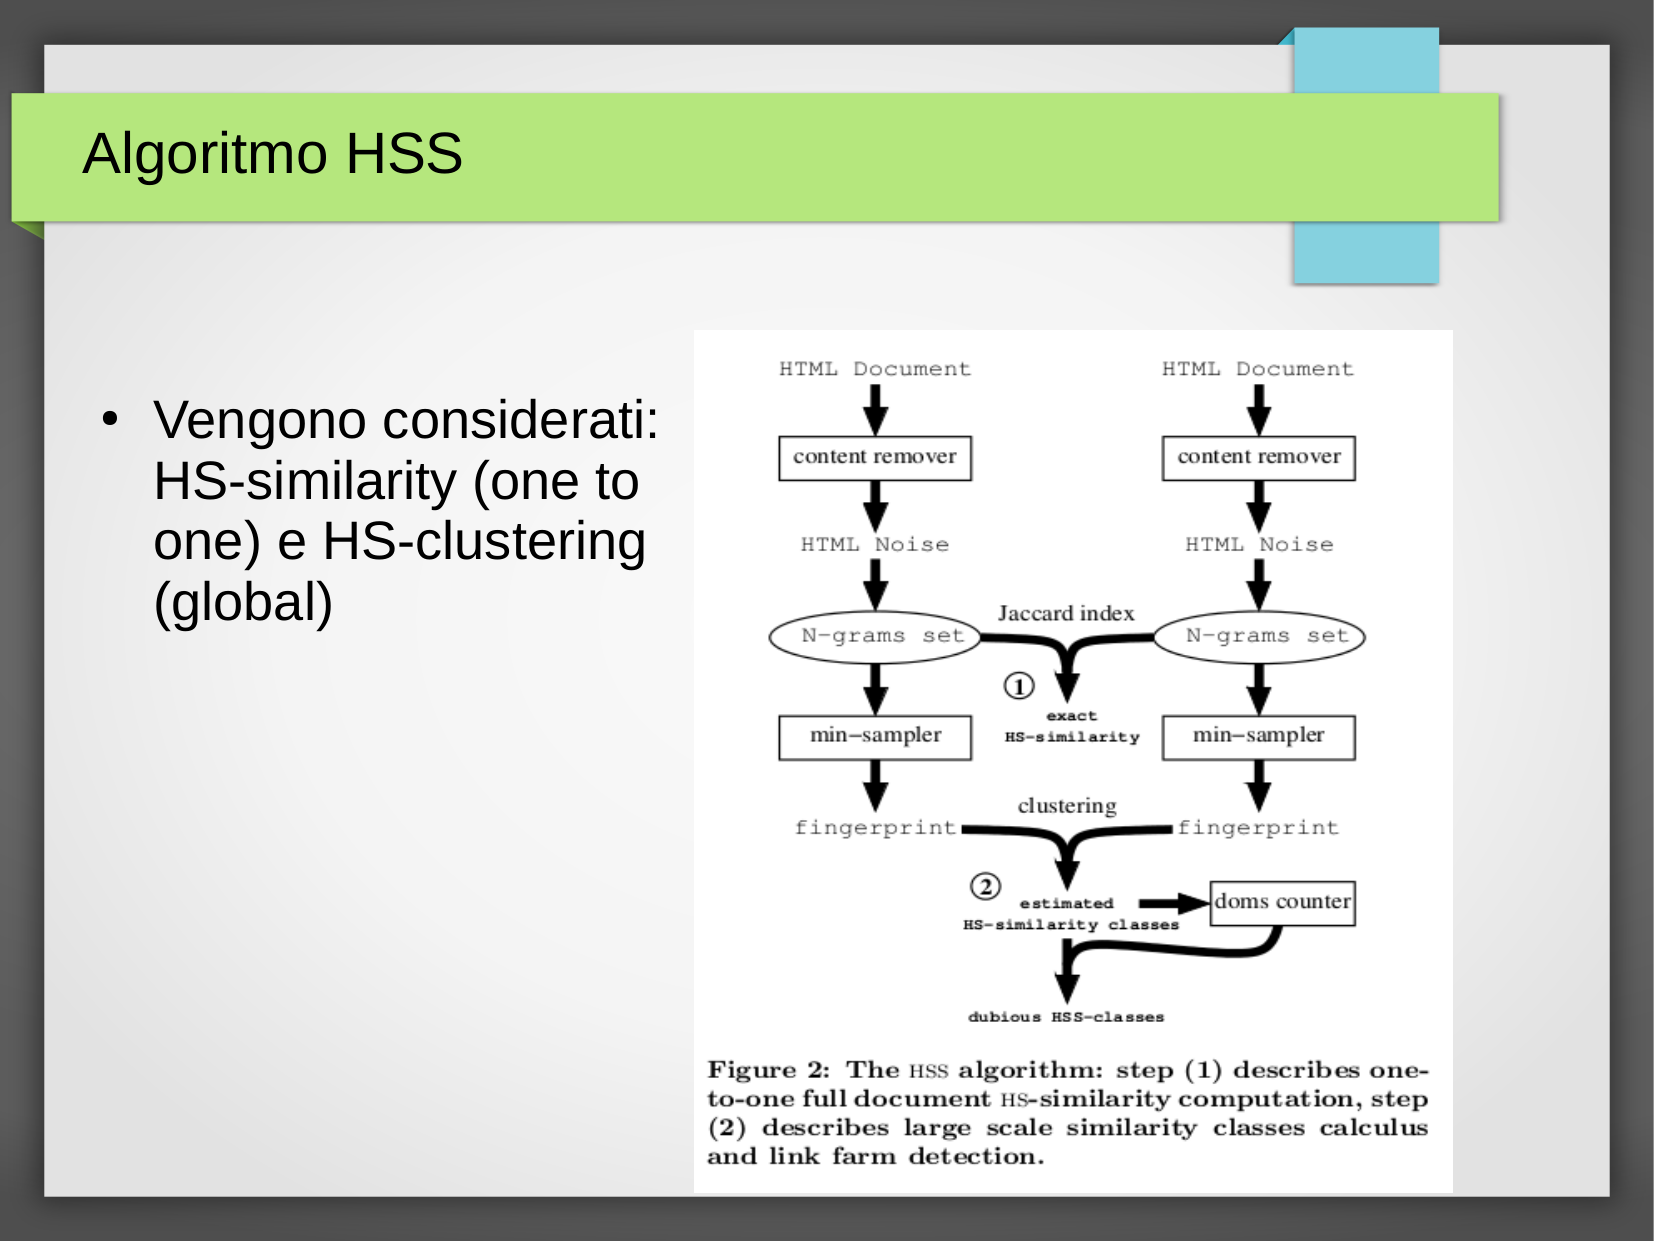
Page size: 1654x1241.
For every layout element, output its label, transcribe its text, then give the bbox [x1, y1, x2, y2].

list Vengono considerati: HS-similarity (one to one) e HS-clustering (global) [82, 389, 694, 638]
picture [0, 0, 1654, 1241]
title Algoritmo HSS [82, 94, 1477, 213]
